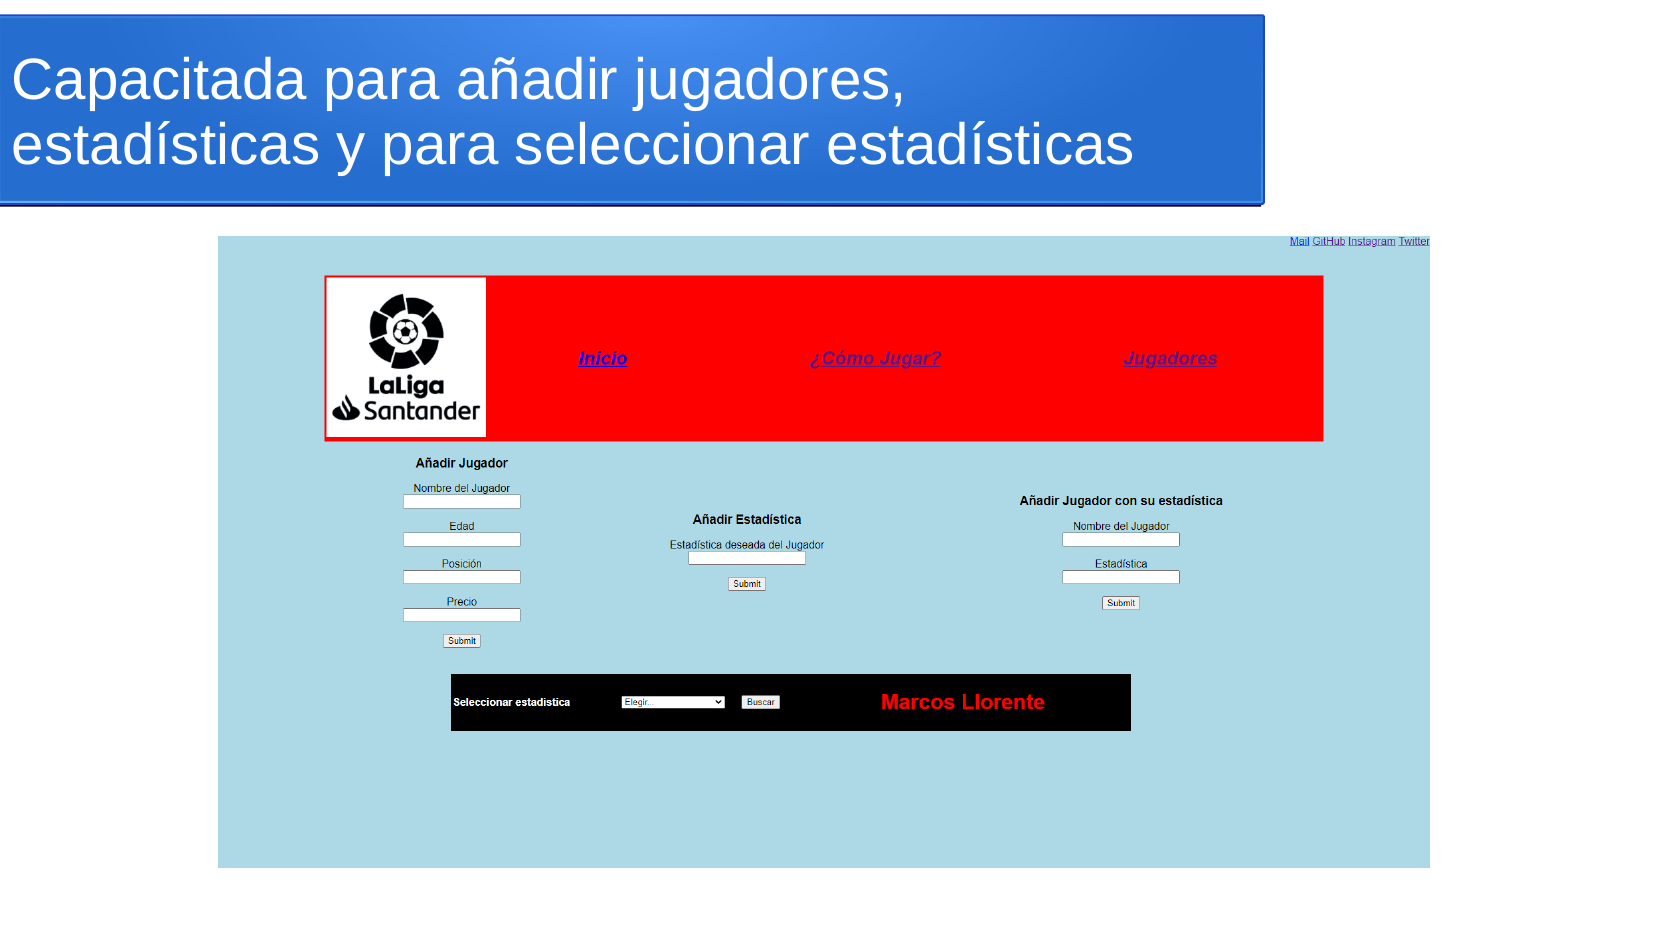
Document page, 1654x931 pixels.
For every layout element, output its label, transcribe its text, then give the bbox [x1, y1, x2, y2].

title Capacitada para añadir jugadores, estadísticas y para seleccionar estadísticas [11, 0, 1465, 237]
picture [218, 236, 1430, 868]
